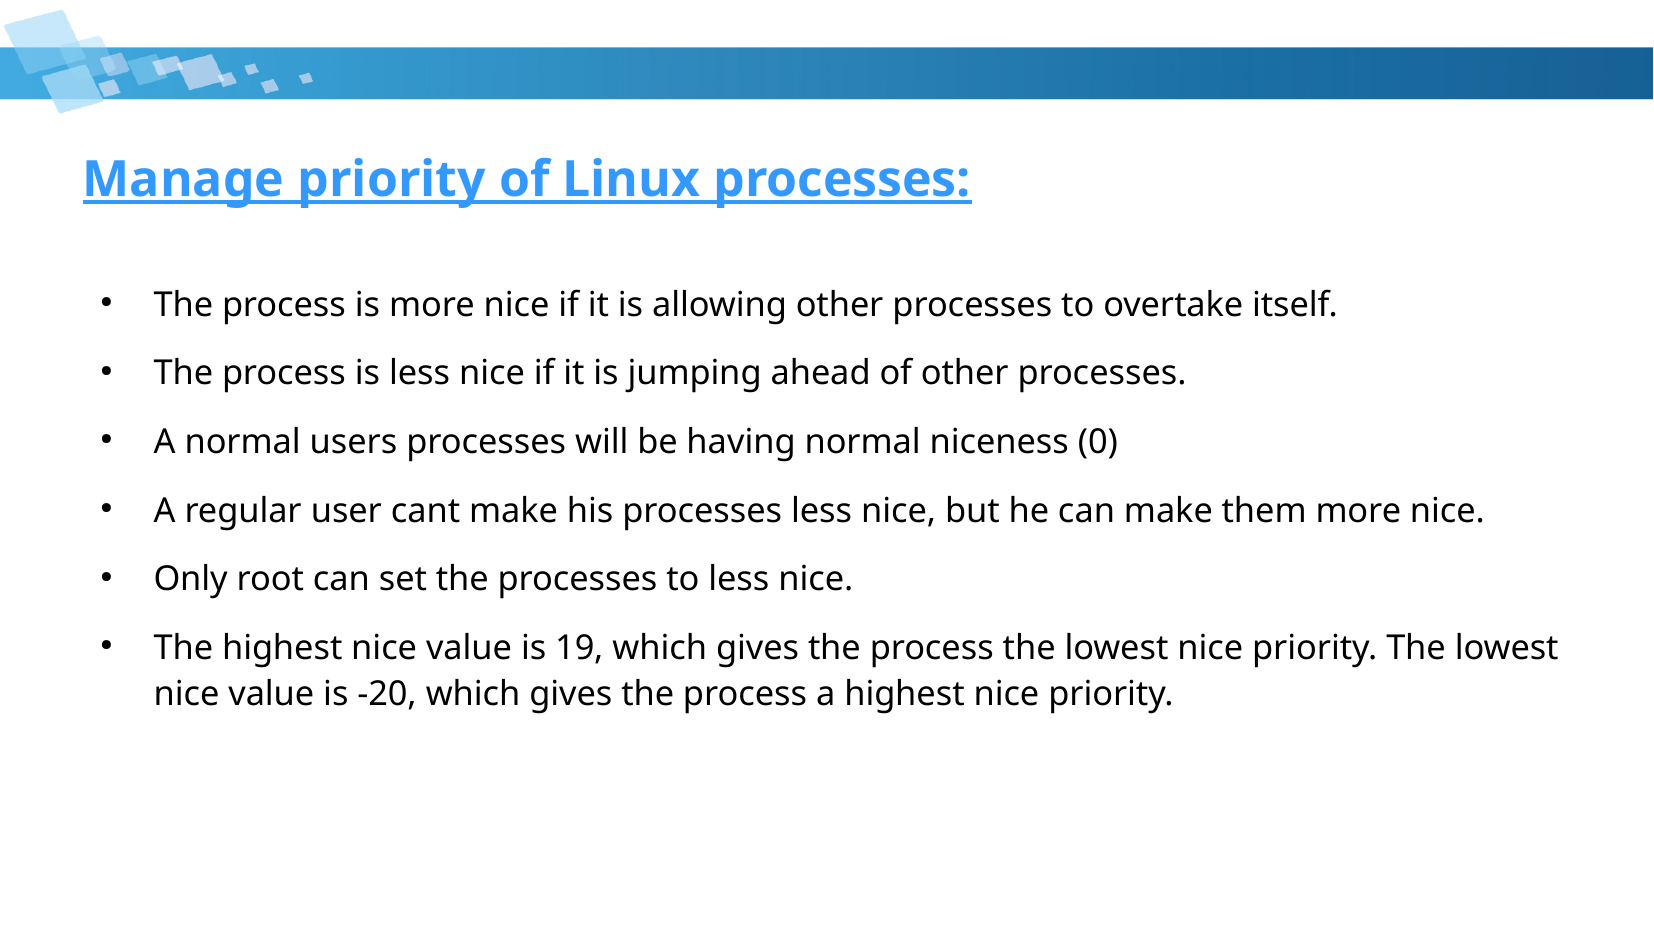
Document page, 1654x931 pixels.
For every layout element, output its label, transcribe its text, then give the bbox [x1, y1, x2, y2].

picture [0, 0, 1653, 929]
title Manage priority of Linux processes: [82, 99, 1571, 255]
list The process is more nice if it is allowing other processes to overtake itself. The process is less nice if it is jumping ahead of other processes. A normal users processes will be having normal niceness (0) A regular user cant make his processes less nice, but he can make them more nice. Only root can set the processes to less nice. The highest nice value is 19, which gives the process the lowest nice priority. The lowest nice value is -20, which gives the process a highest nice priority. [82, 279, 1571, 820]
